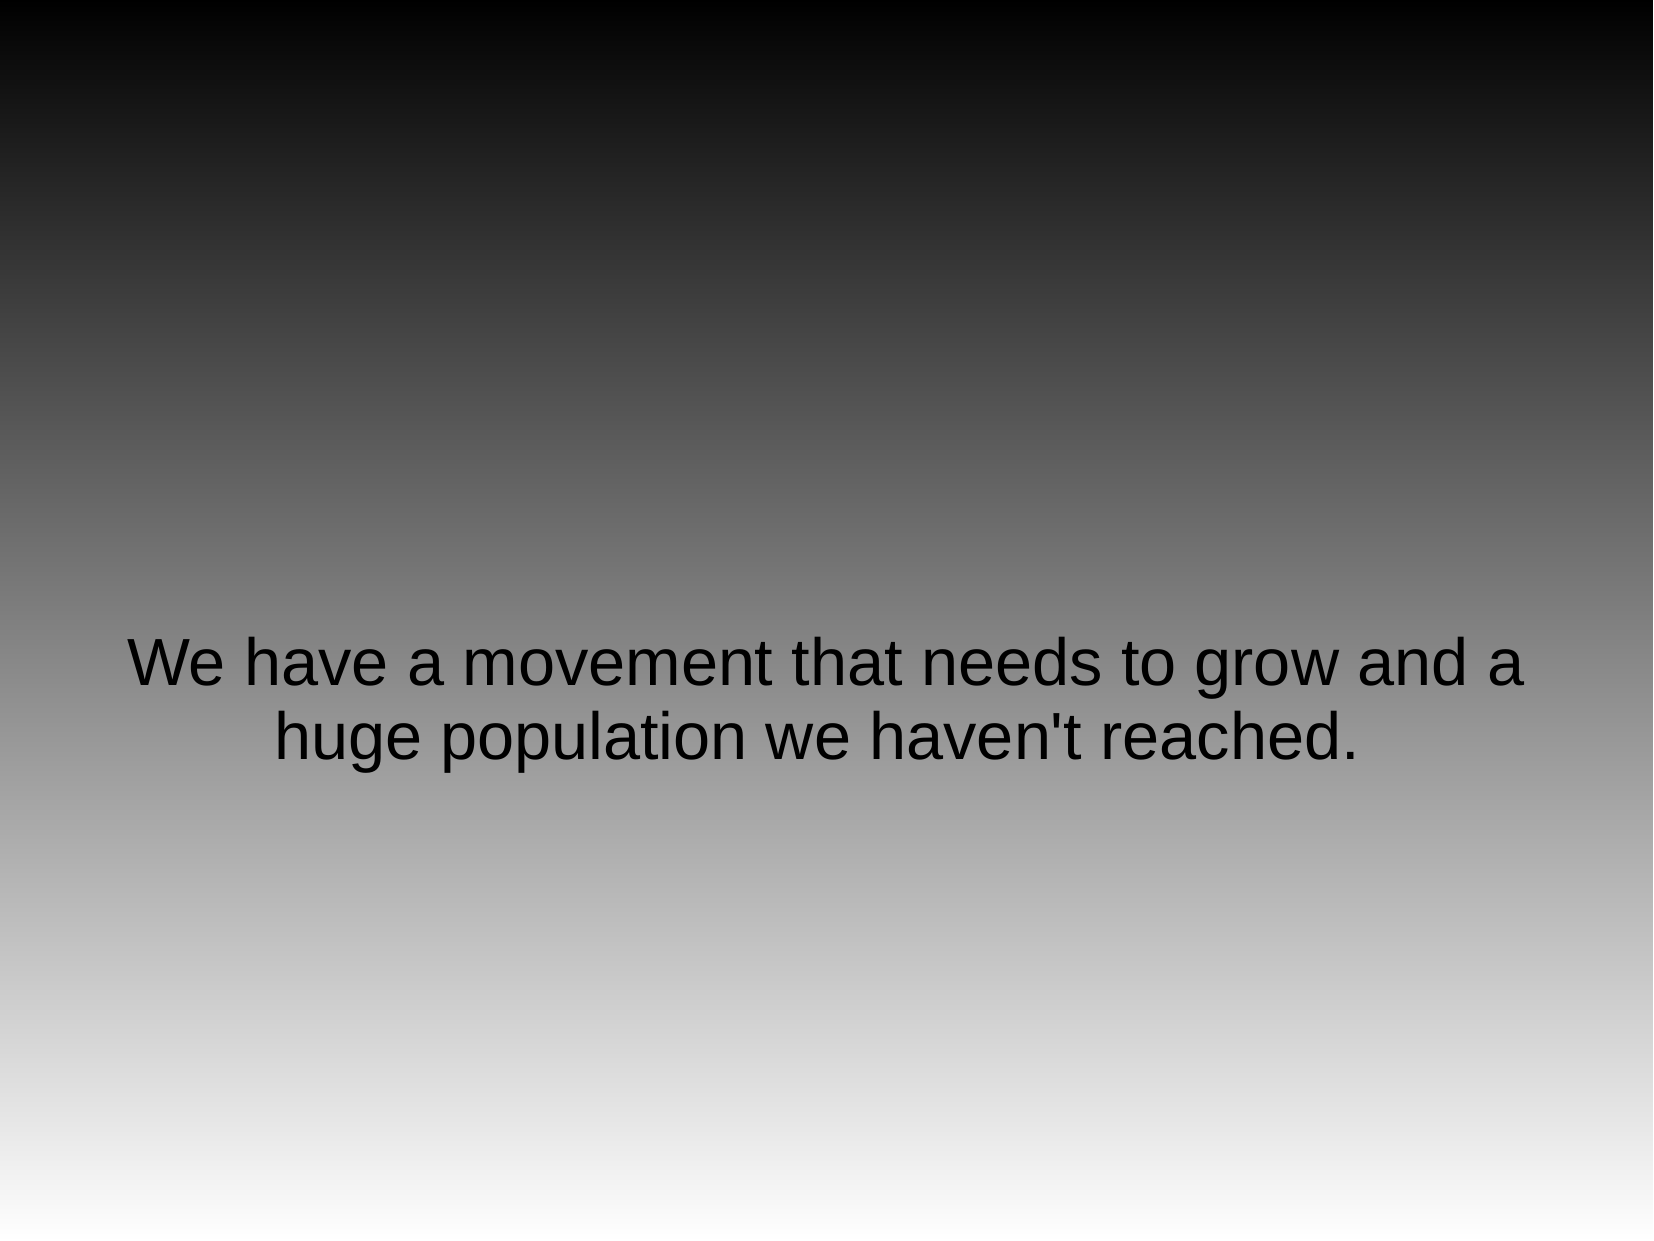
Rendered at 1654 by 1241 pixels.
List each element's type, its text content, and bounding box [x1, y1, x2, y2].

title [82, 49, 1571, 257]
subtitle We have a movement that needs to grow and a huge population we haven't reached. [82, 297, 1571, 1102]
